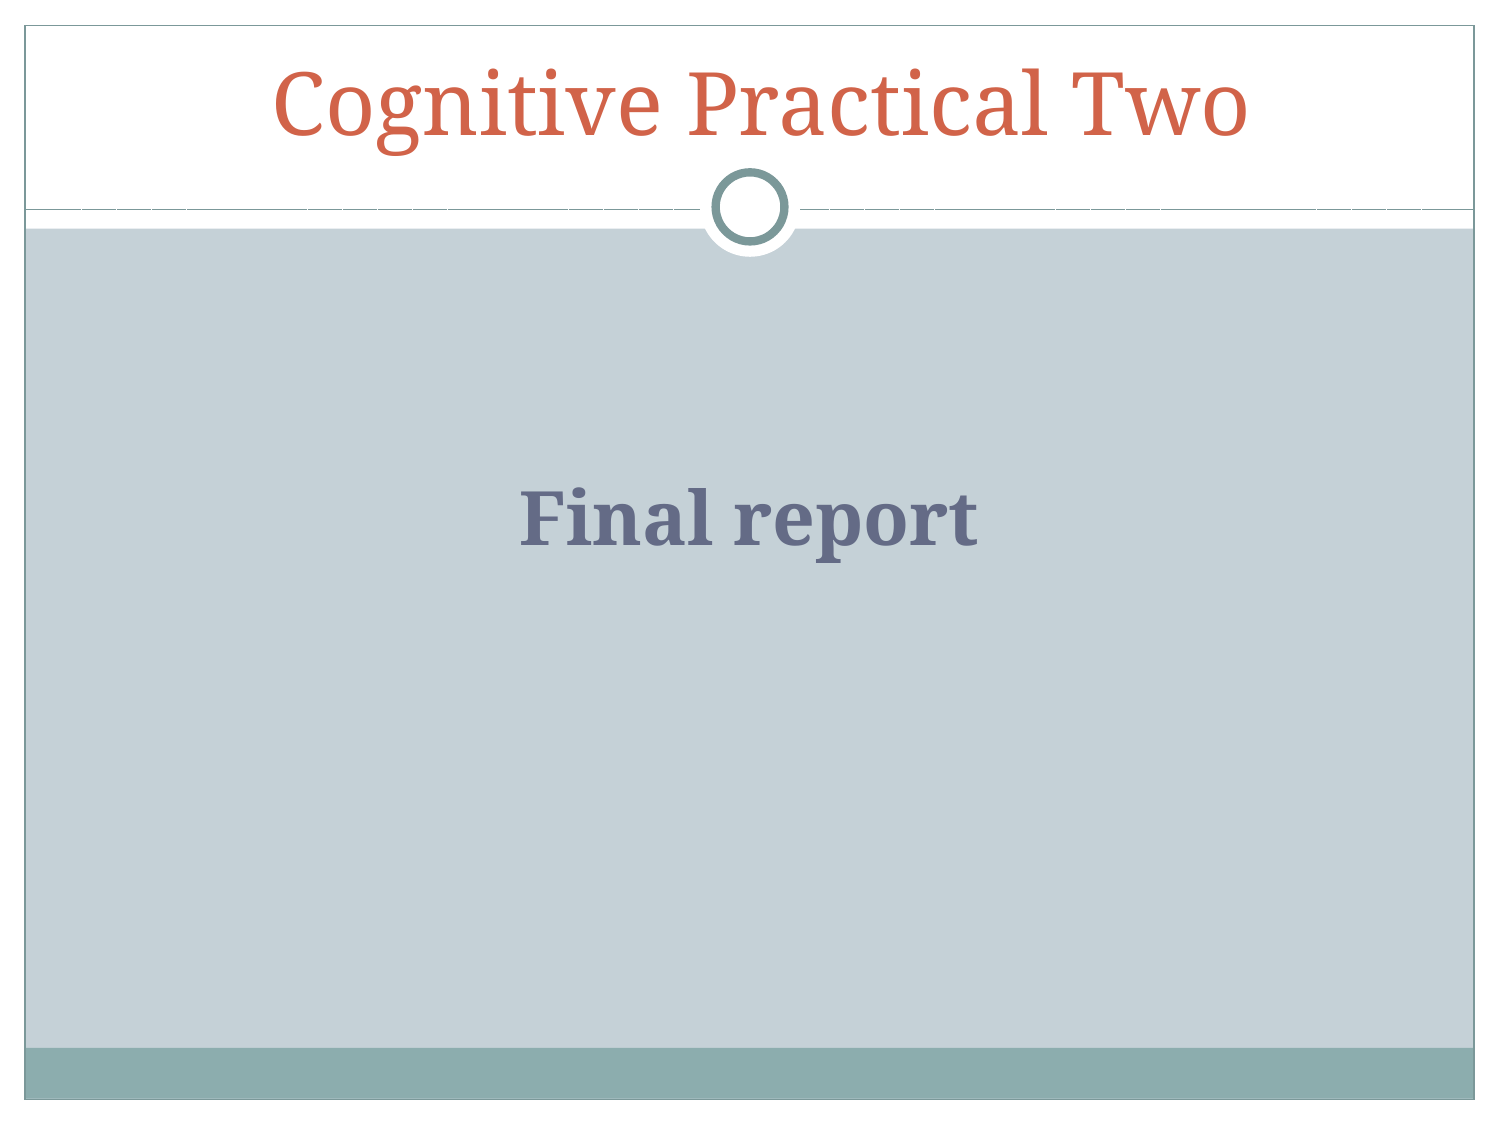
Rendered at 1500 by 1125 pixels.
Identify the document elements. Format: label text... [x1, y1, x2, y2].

subtitle Final report [225, 462, 1276, 751]
title Cognitive Practical Two [123, 0, 1399, 161]
